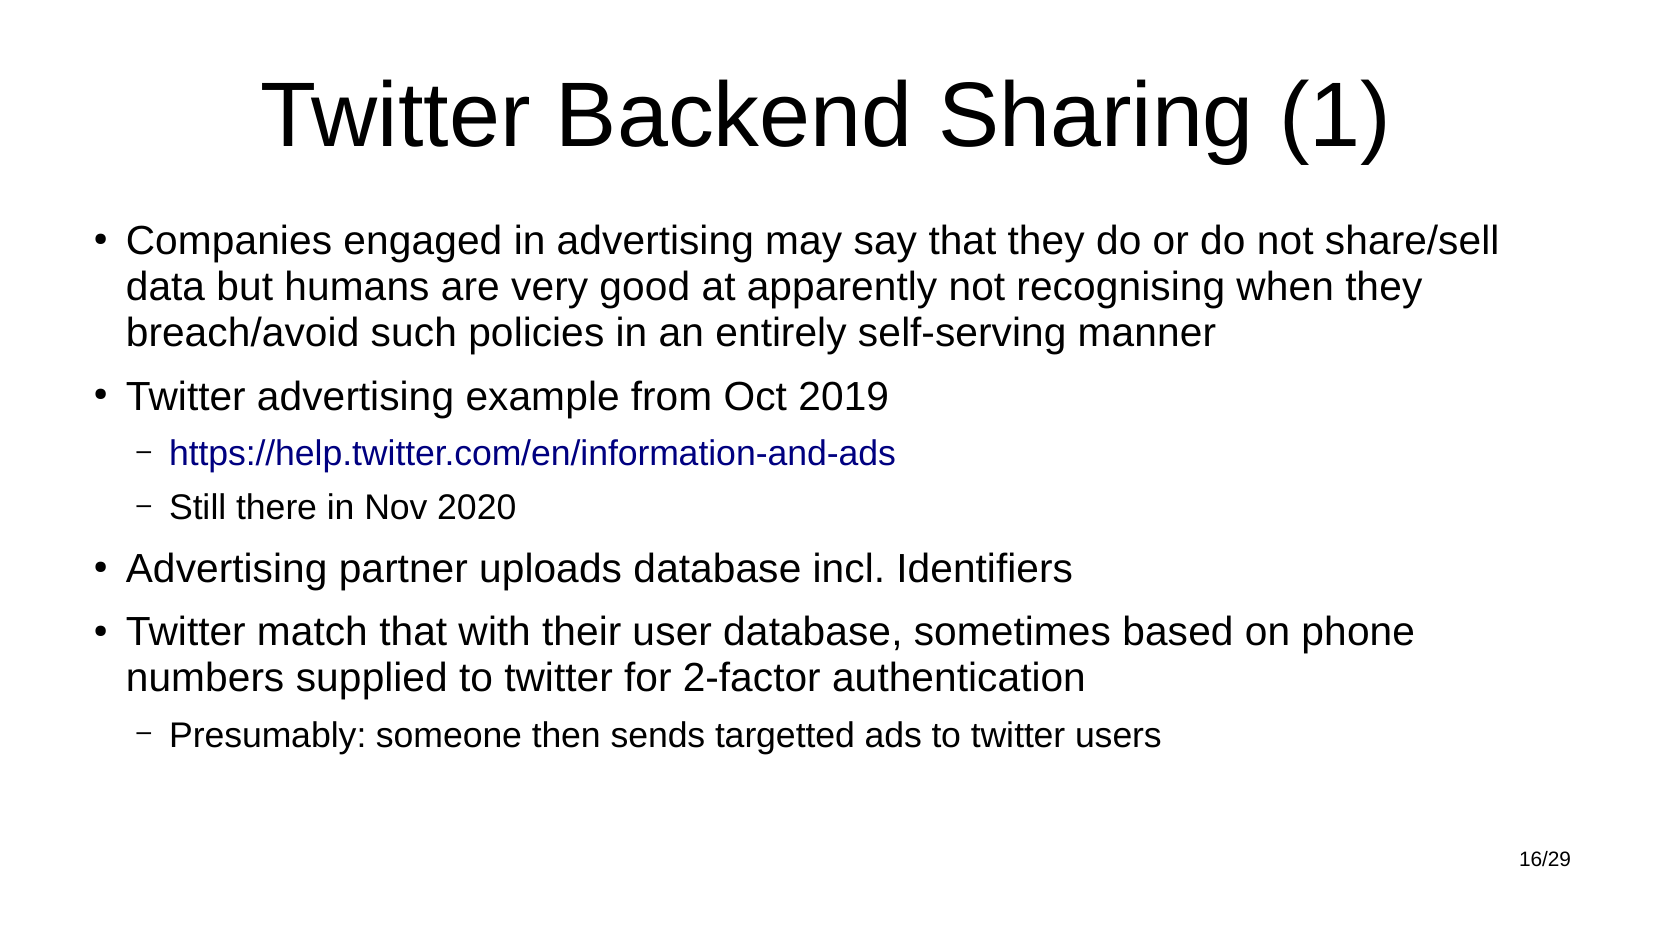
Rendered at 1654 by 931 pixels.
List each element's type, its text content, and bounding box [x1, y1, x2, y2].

list Companies engaged in advertising may say that they do or do not share/sell data but humans are very good at apparently not recognising when they breach/avoid such policies in an entirely self-serving manner Twitter advertising example from Oct 2019 https://help.twitter.com/en/information-and-ads Still there in Nov 2020 Advertising partner uploads database incl. Identifiers Twitter match that with their user database, sometimes based on phone numbers supplied to twitter for 2-factor authentication Presumably: someone then sends targetted ads to twitter users [82, 217, 1571, 758]
title Twitter Backend Sharing (1) [82, 37, 1571, 193]
